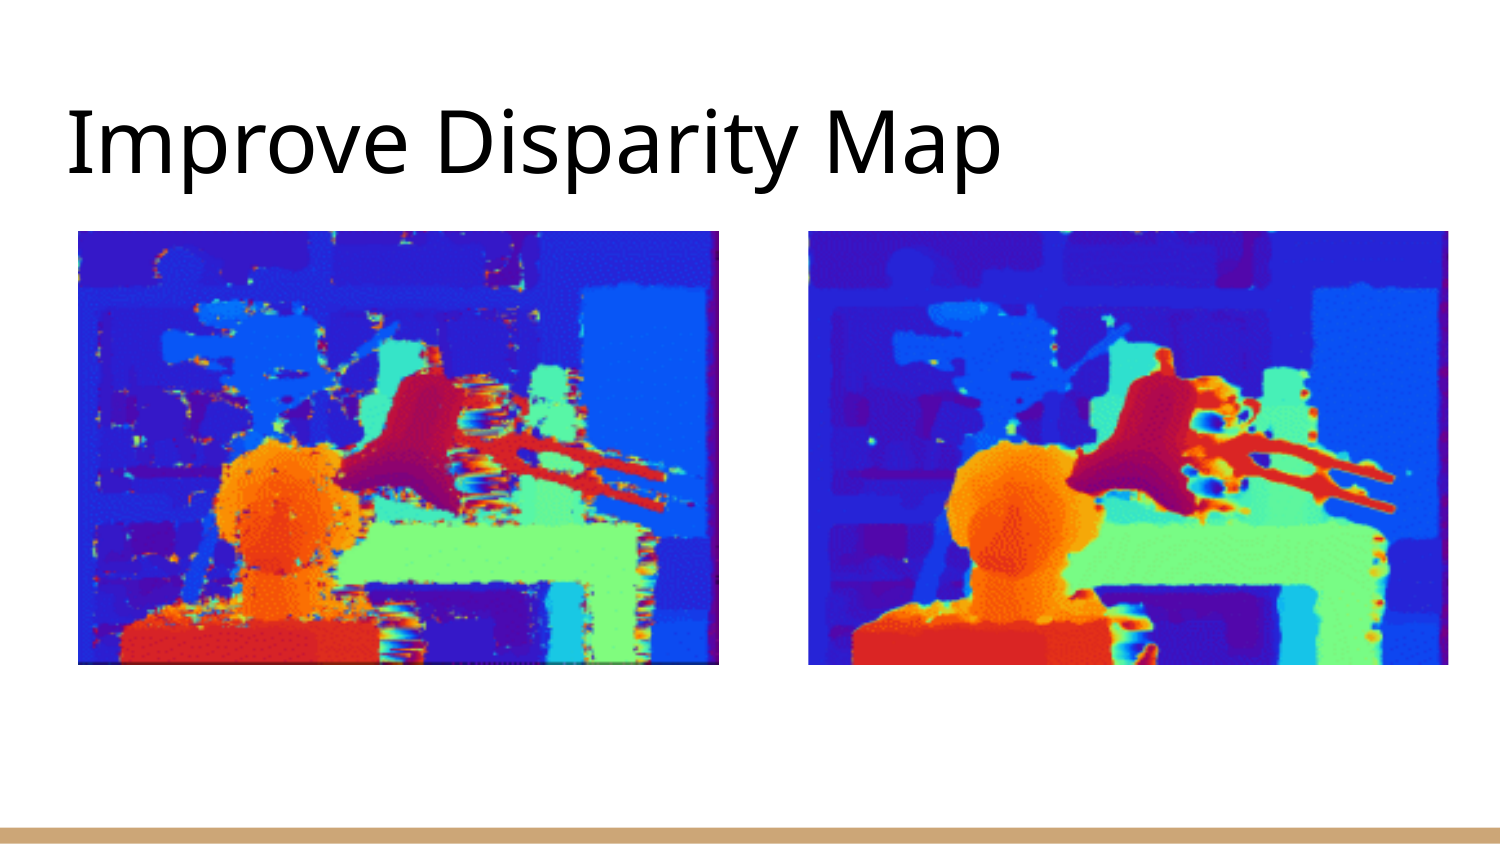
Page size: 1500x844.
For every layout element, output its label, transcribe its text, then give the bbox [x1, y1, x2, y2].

picture [808, 231, 1449, 665]
picture [78, 231, 719, 665]
title Improve Disparity Map [51, 69, 1449, 206]
